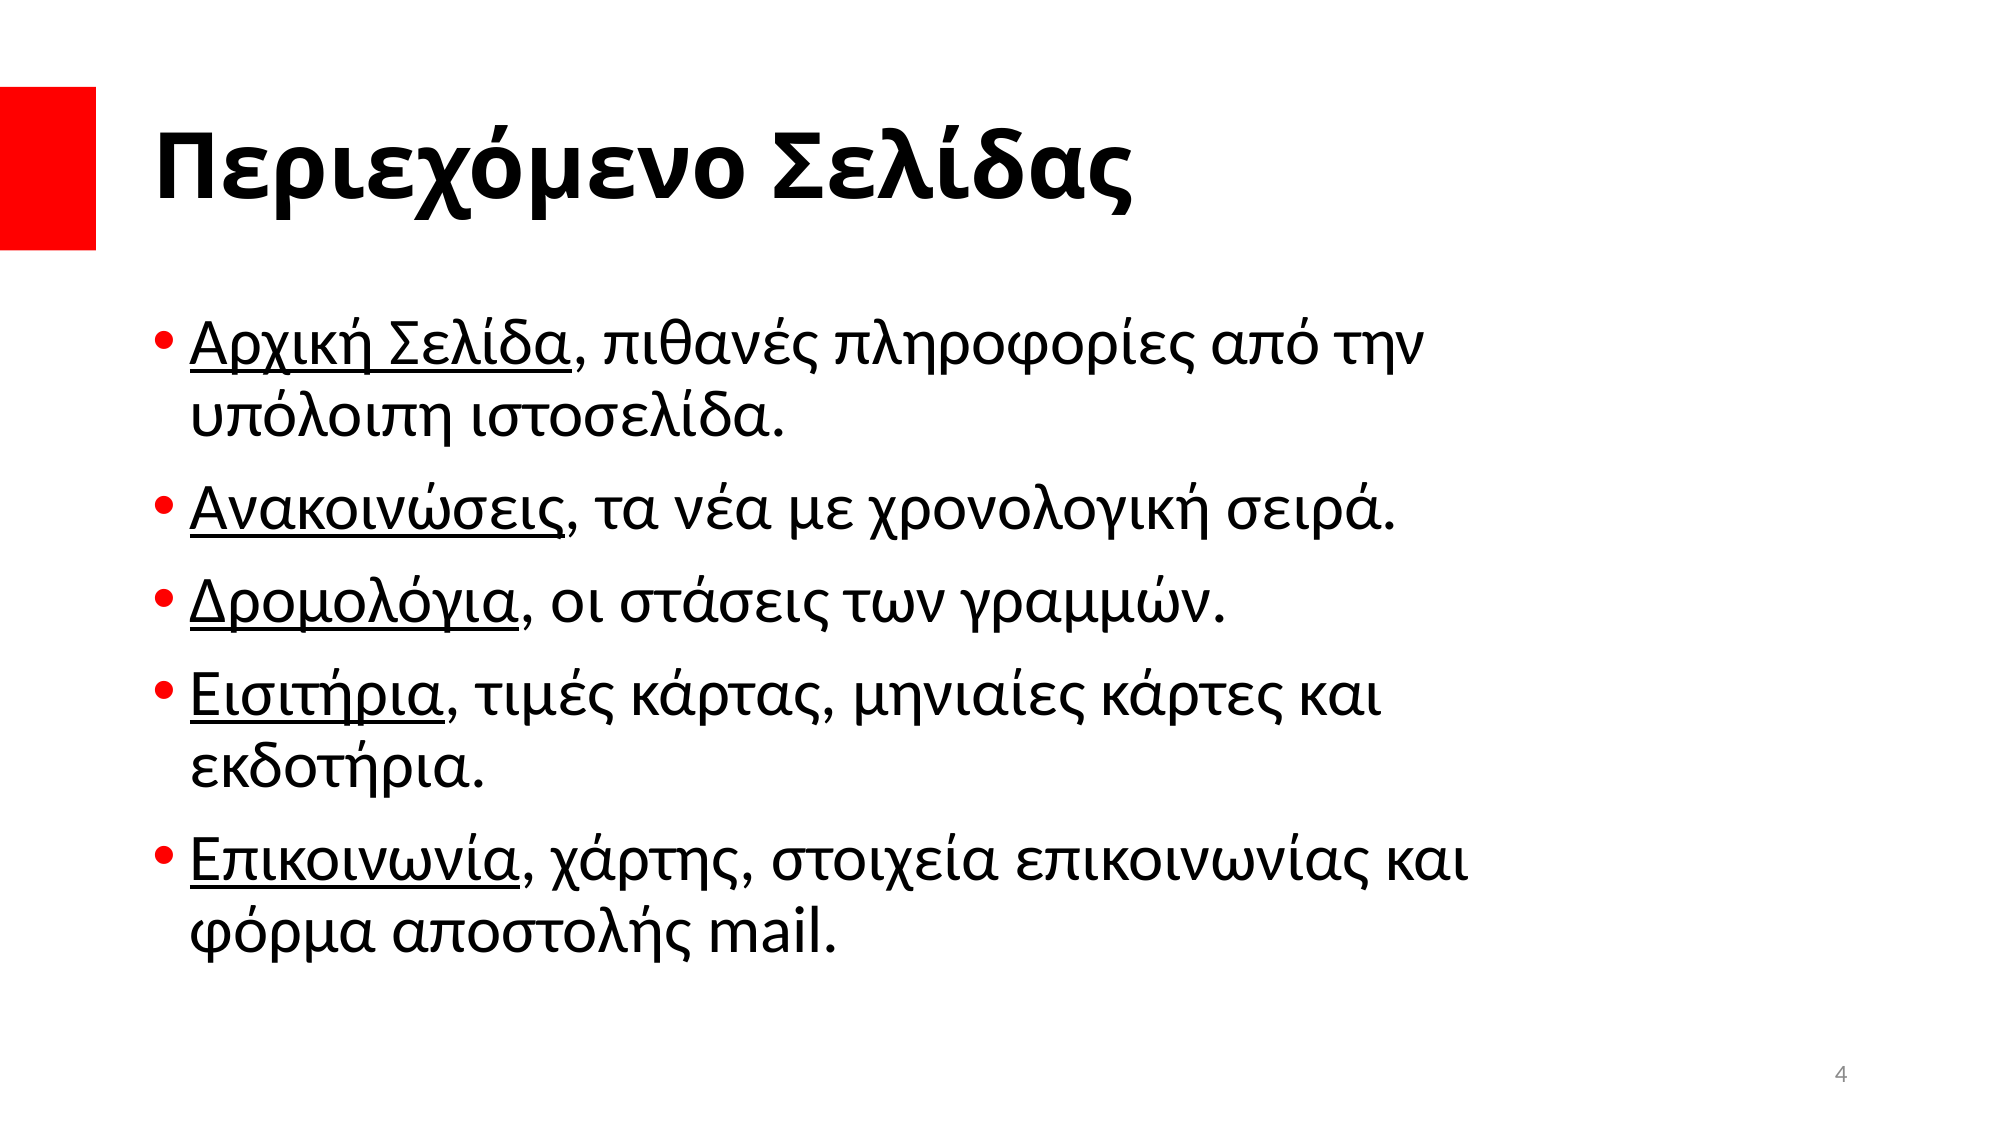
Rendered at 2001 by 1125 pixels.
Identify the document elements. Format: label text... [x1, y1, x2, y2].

slide_number <number> [1412, 1042, 1863, 1103]
title Περιεχόμενο Σελίδας [137, 59, 1863, 278]
list Αρχική Σελίδα, πιθανές πληροφορίες από την υπόλοιπη ιστοσελίδα. Ανακοινώσεις, τα νέα με χρονολογική σειρά. Δρομολόγια, οι στάσεις των γραμμών. Εισιτήρια, τιμές κάρτας, μηνιαίες κάρτες και εκδοτήρια. Επικοινωνία, χάρτης, στοιχεία επικοινωνίας και φόρμα αποστολής mail. [137, 299, 1670, 1028]
text_box [0, 86, 96, 251]
